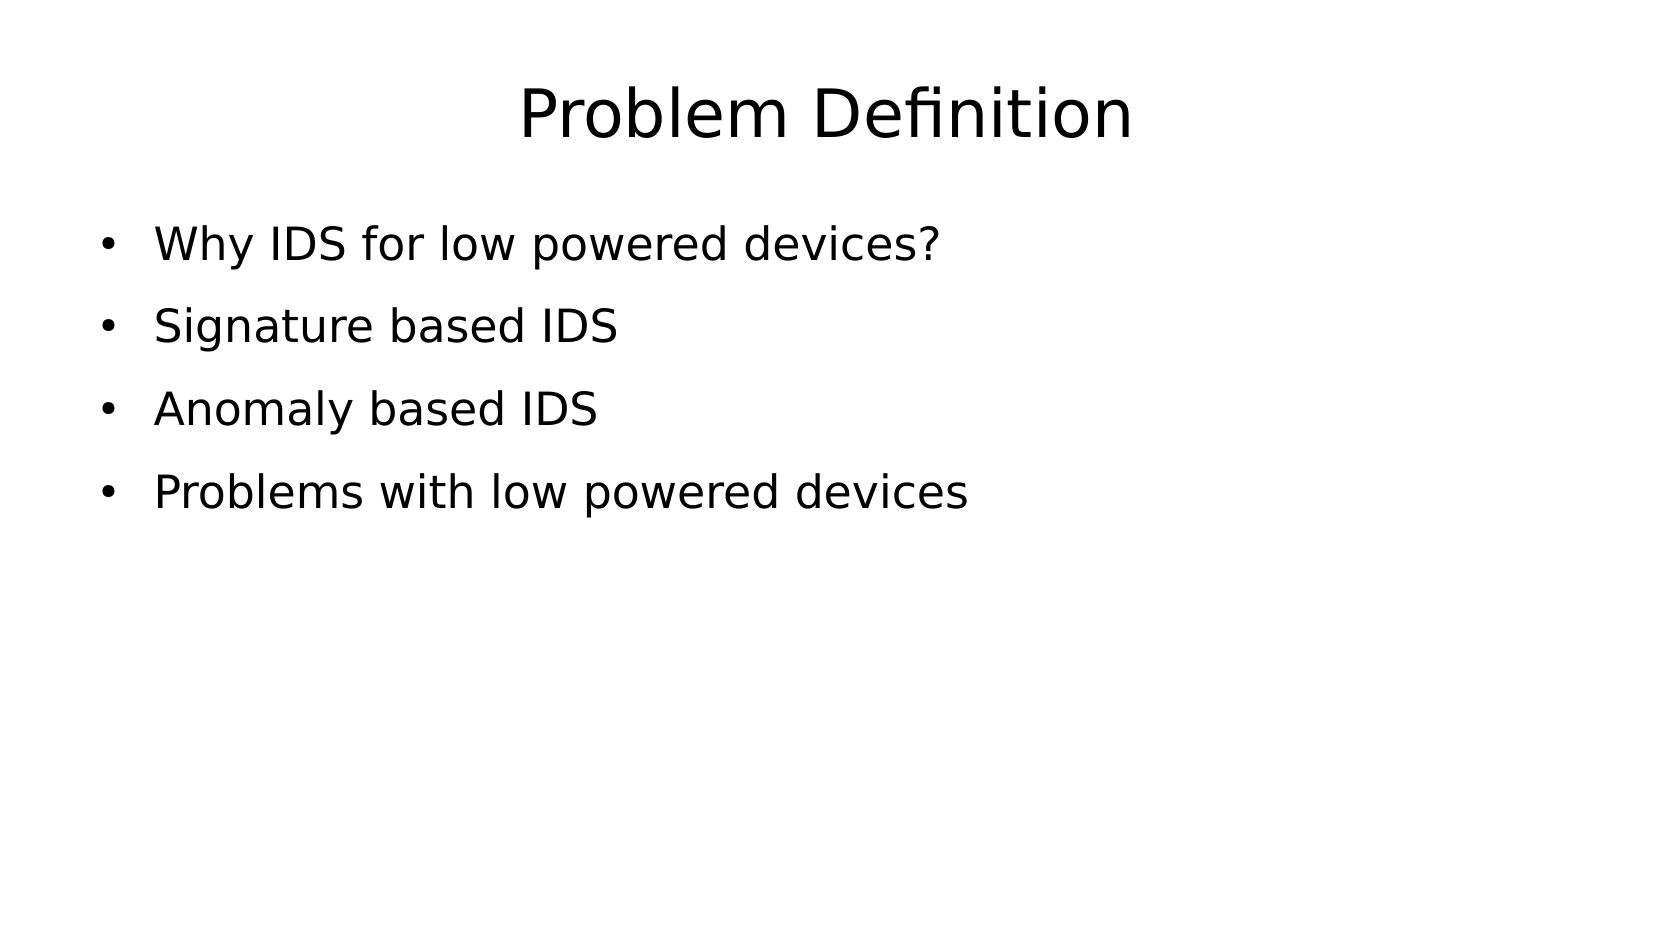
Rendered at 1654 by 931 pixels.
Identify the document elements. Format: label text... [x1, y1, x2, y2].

title Problem Definition [82, 37, 1571, 193]
list Why IDS for low powered devices? Signature based IDS Anomaly based IDS Problems with low powered devices [82, 217, 1571, 758]
